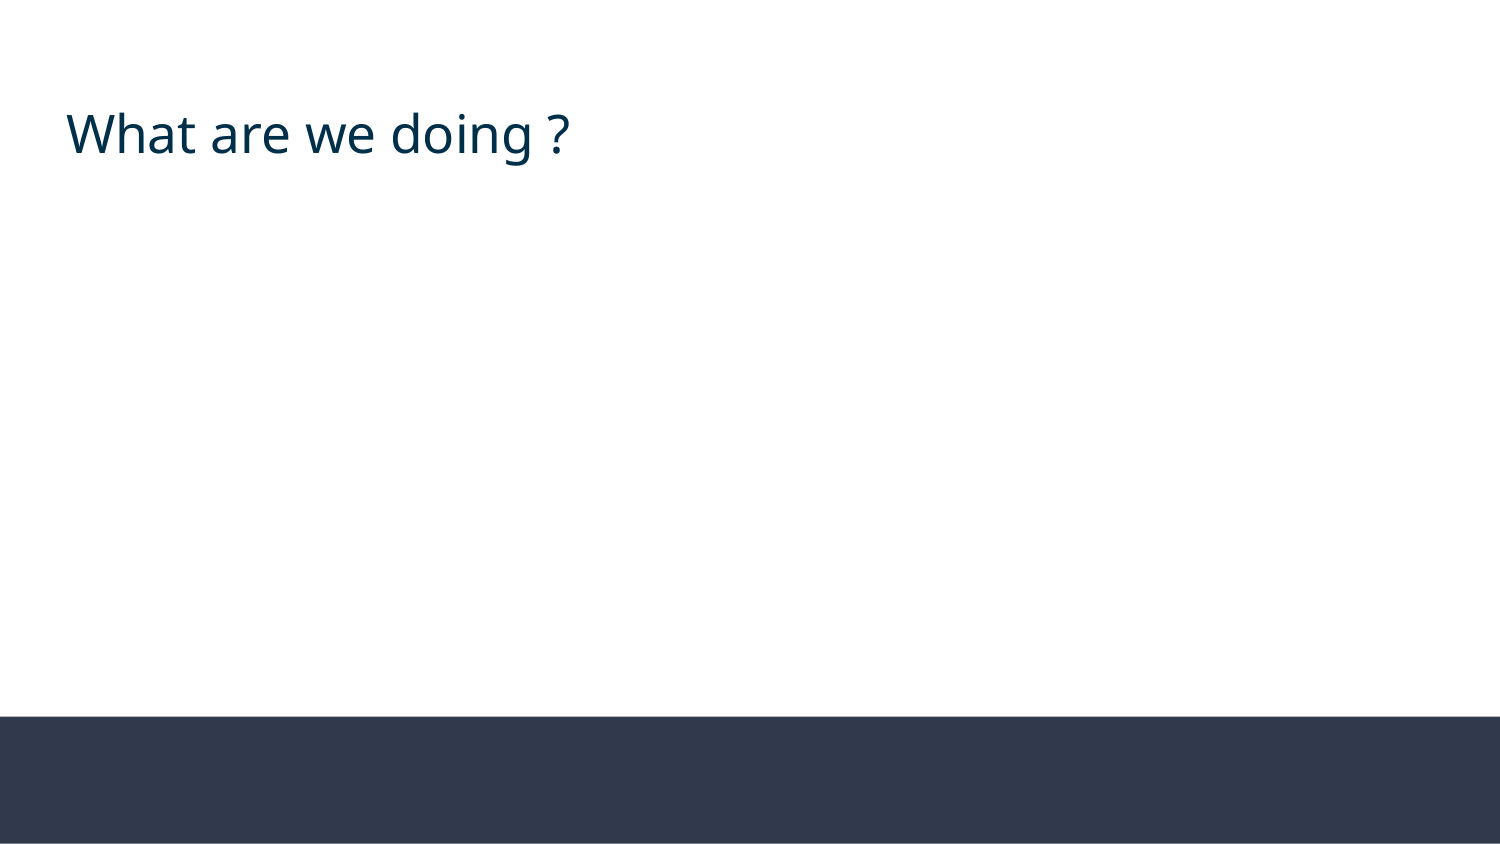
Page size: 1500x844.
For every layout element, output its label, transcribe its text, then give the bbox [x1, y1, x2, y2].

title What are we doing ? [51, 82, 1449, 185]
